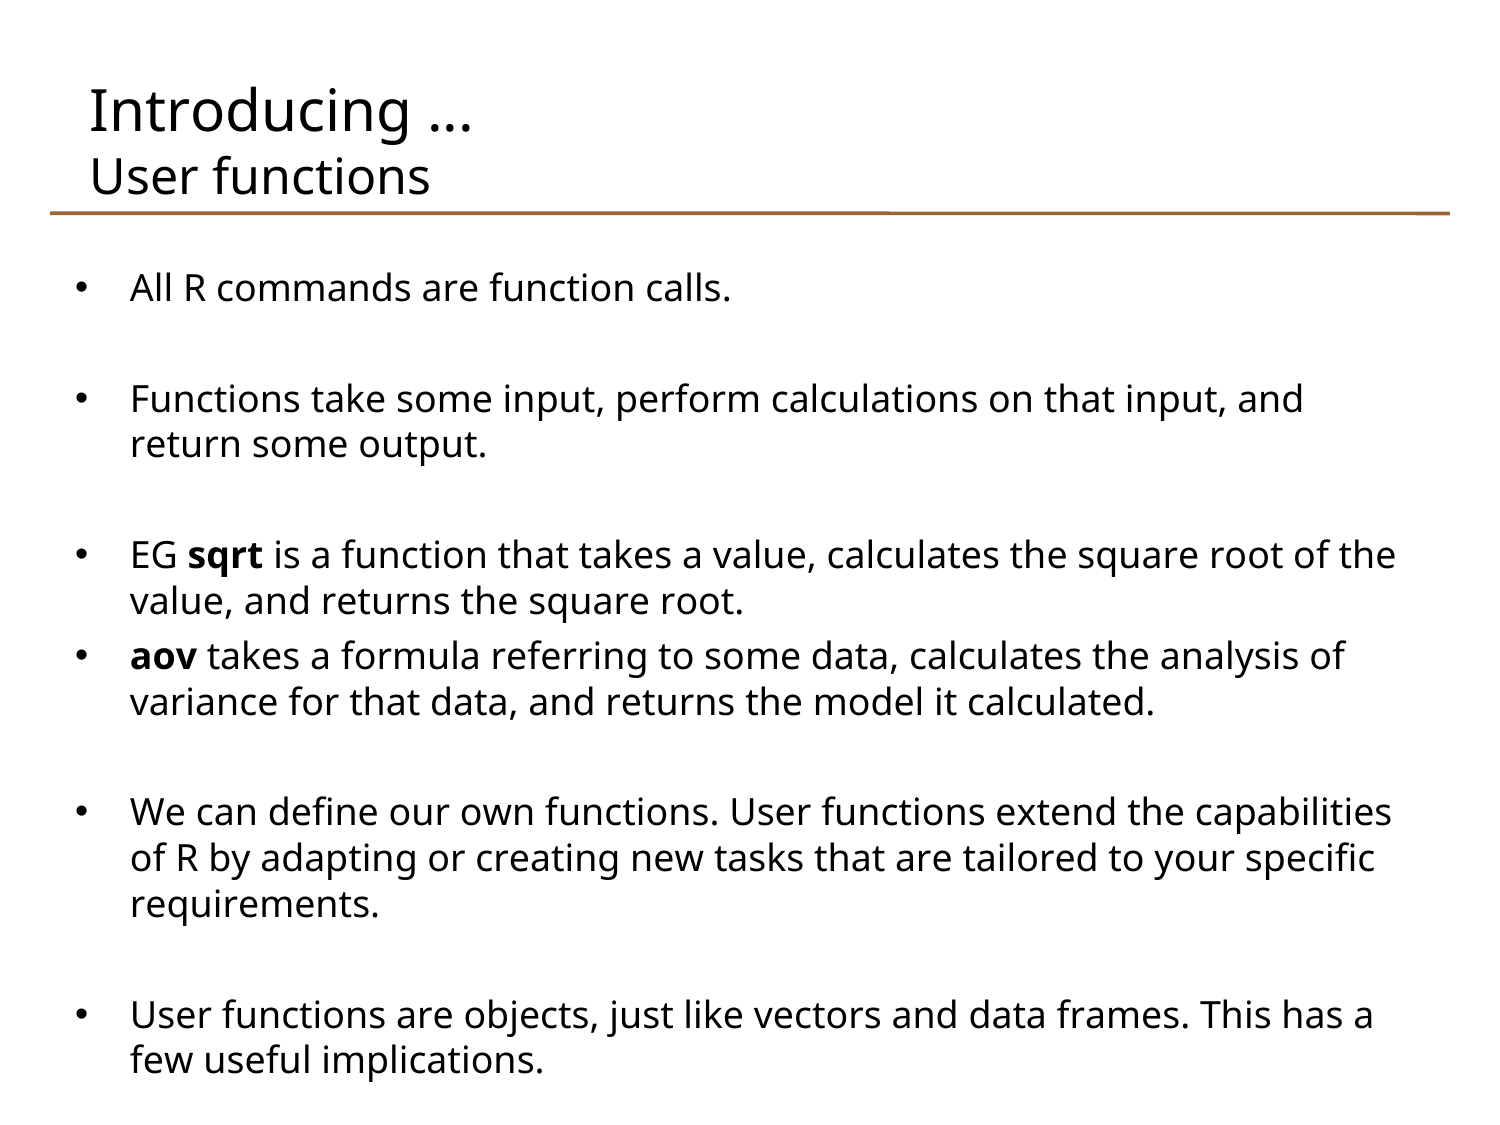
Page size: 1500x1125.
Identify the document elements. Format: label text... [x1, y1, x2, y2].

text_box Introducing ... User functions [75, 44, 1425, 233]
text_box All R commands are function calls. Functions take some input, perform calculations on that input, and return some output. EG sqrt is a function that takes a value, calculates the square root of the value, and returns the square root. aov takes a formula referring to some data, calculates the analysis of variance for that data, and returns the model it calculated. We can define our own functions. User functions extend the capabilities of R by adapting or creating new tasks that are tailored to your specific requirements. User functions are objects, just like vectors and data frames. This has a few useful implications. [75, 263, 1425, 1006]
